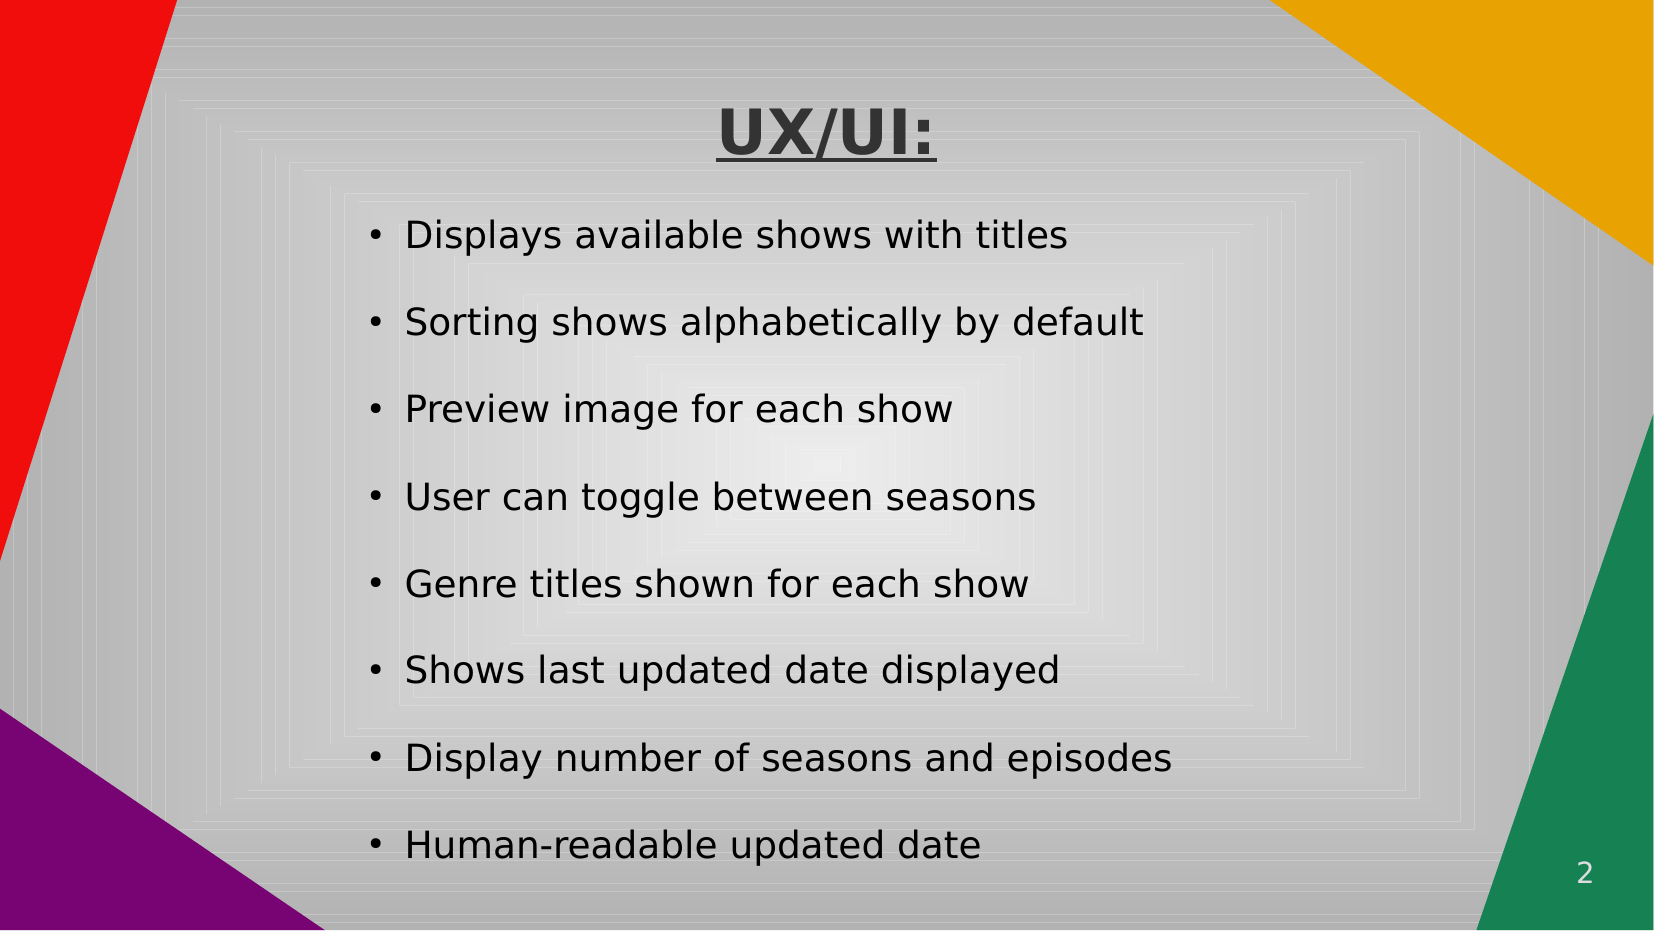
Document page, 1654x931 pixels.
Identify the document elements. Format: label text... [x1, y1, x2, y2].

text_box Displays available shows with titles Sorting shows alphabetically by default Preview image for each show User can toggle between seasons Genre titles shown for each show Shows last updated date displayed Display number of seasons and episodes Human-readable updated date [354, 206, 1565, 875]
title UX/UI: [118, 59, 1536, 207]
